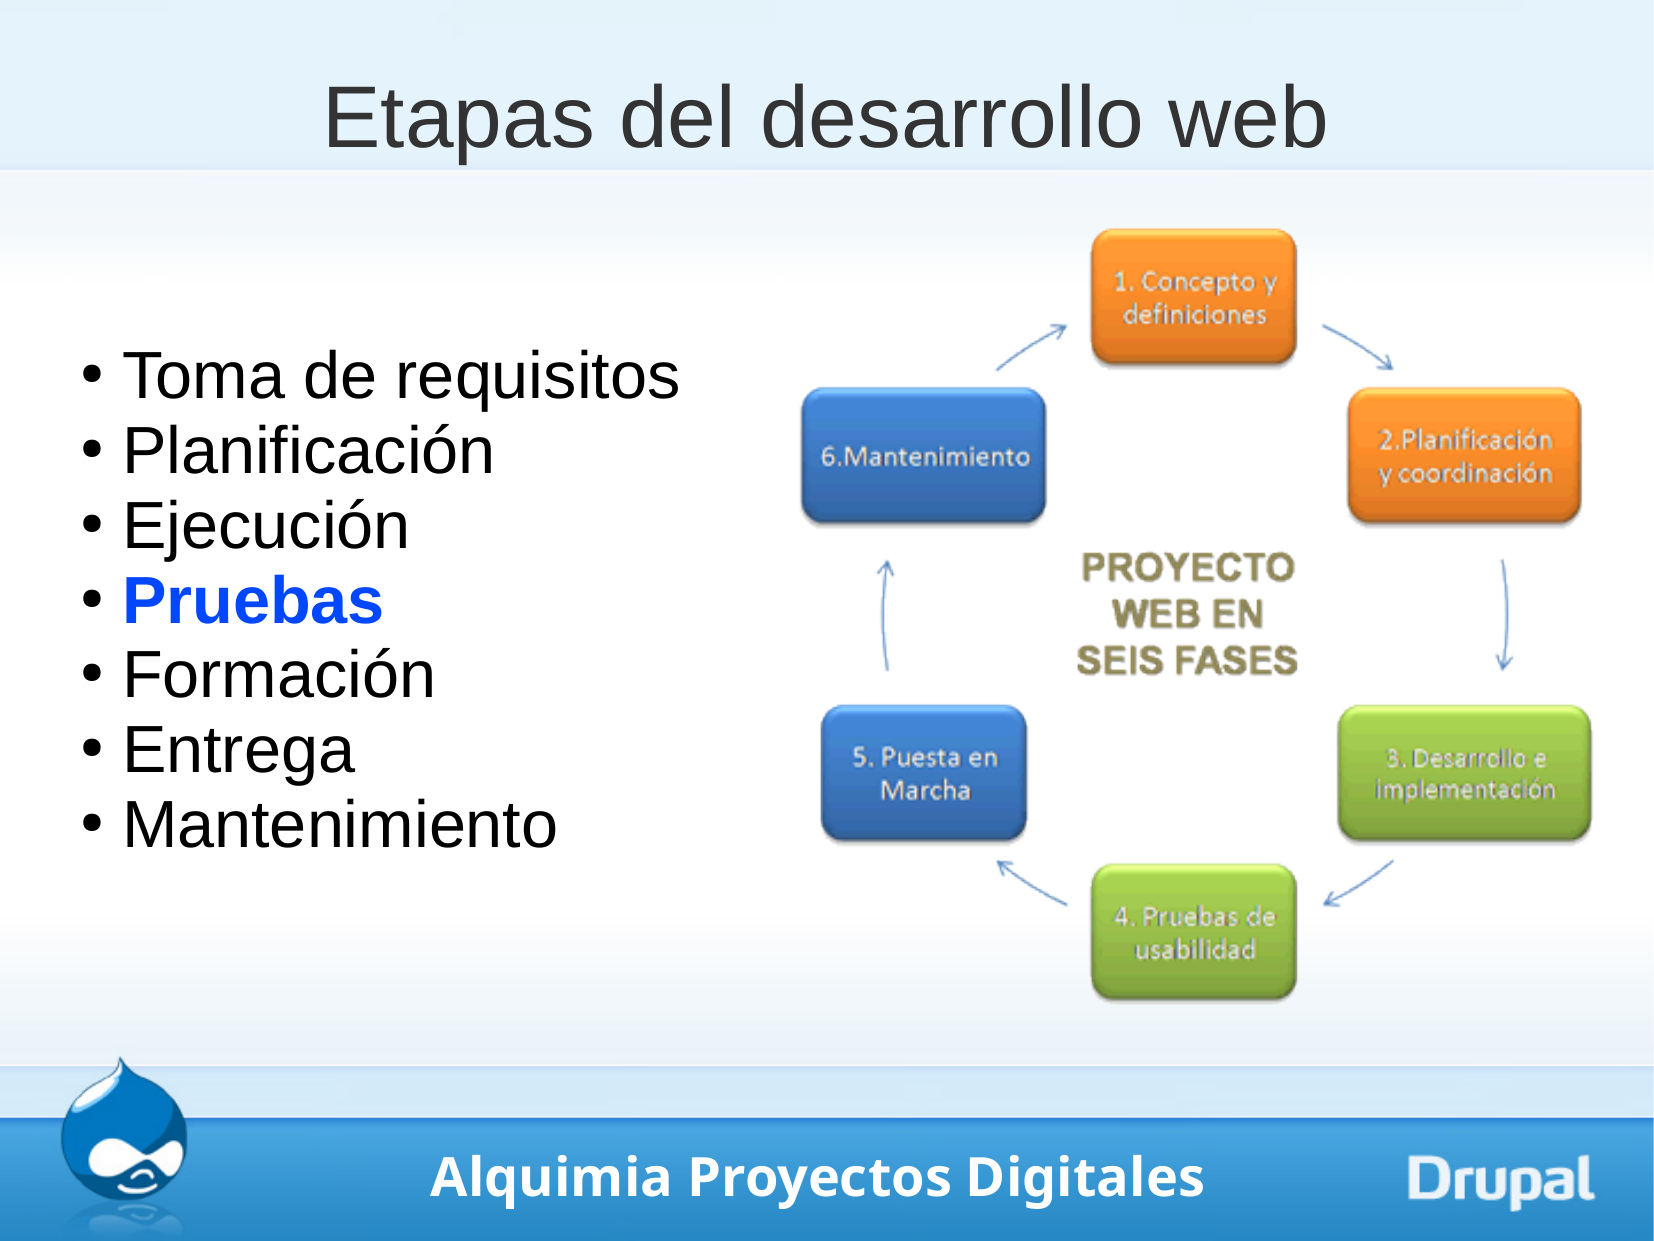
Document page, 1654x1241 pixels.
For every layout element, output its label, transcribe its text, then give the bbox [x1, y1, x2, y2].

text_box Alquimia Proyectos Digitales [355, 1119, 1281, 1232]
title Etapas del desarrollo web [82, 23, 1571, 212]
picture [0, 0, 1654, 1241]
subtitle Toma de requisitos Planificación Ejecución Pruebas Formación Entrega Mantenimiento [79, 262, 736, 938]
